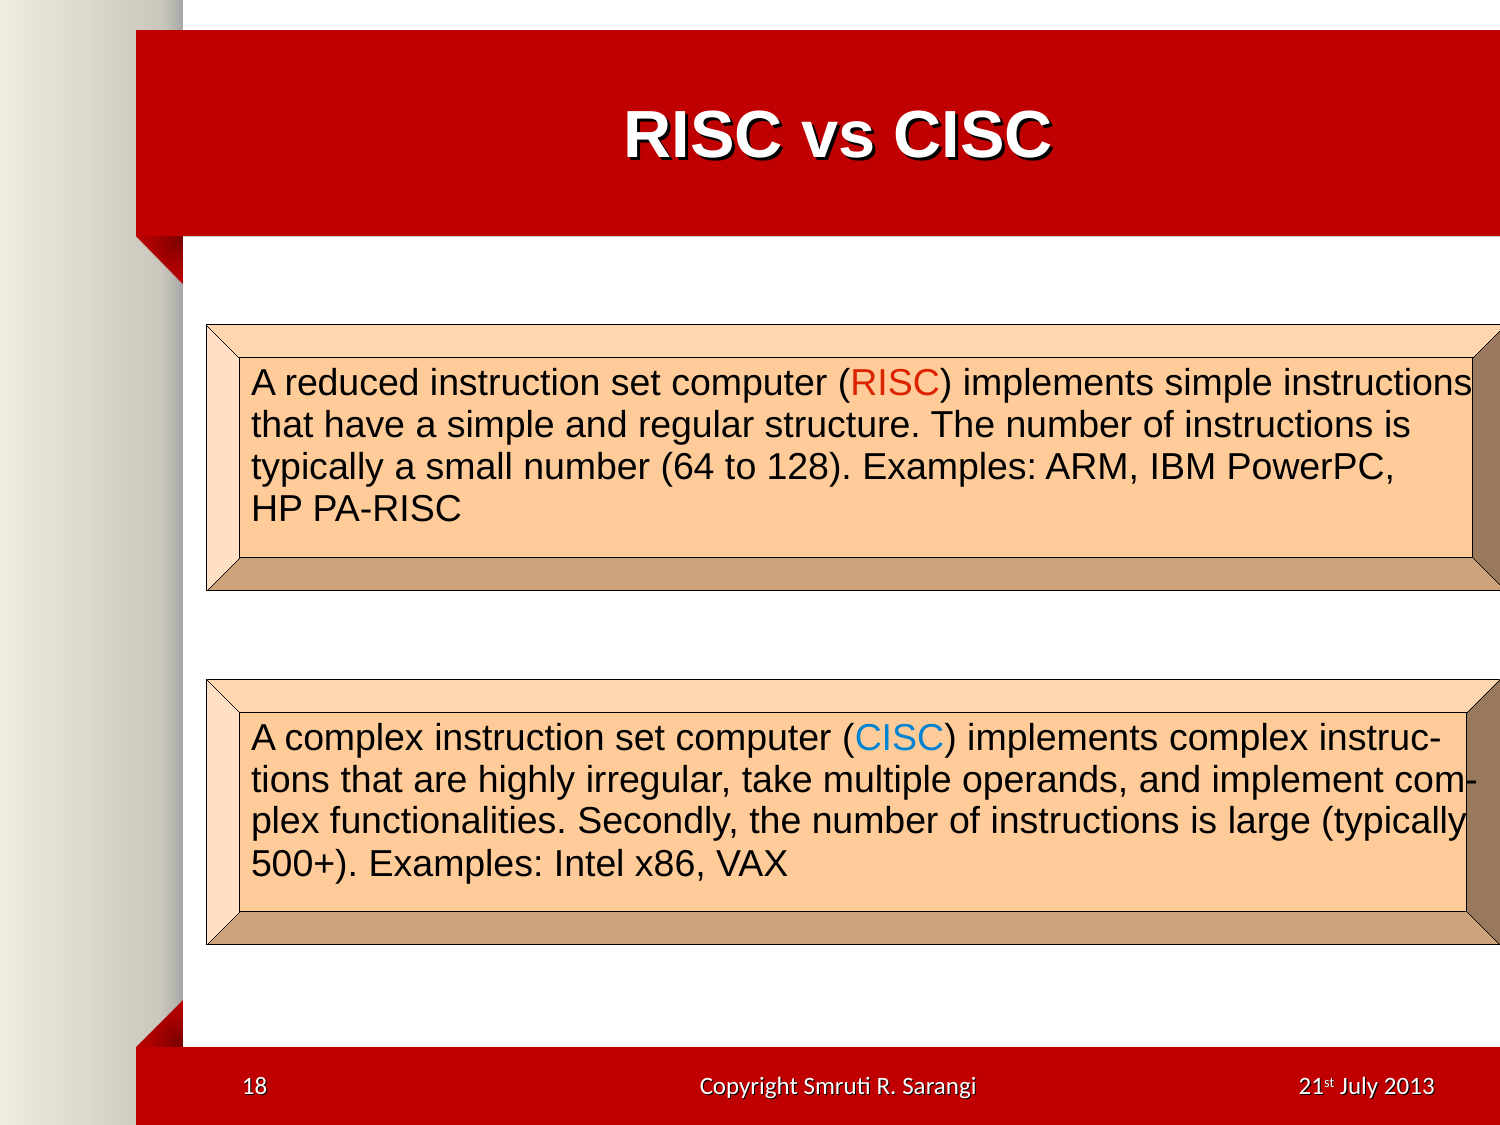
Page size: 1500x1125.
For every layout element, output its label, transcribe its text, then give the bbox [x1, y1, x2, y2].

text_box A reduced instruction set computer (RISC) implements simple instructions that have a simple and regular structure. The number of instructions is typically a small number (64 to 128). Examples: ARM, IBM PowerPC, HP PA-RISC [236, 354, 1488, 538]
text_box [208, 679, 1500, 945]
text_box A complex instruction set computer (CISC) implements complex instruc- tions that are highly irregular, take multiple operands, and implement com- plex functionalities. Secondly, the number of instructions is large (typically 500+). Examples: Intel x86, VAX [236, 708, 1494, 892]
picture [0, 0, 1500, 1125]
text_box [208, 330, 1500, 591]
title RISC vs CISC [230, 57, 1447, 211]
